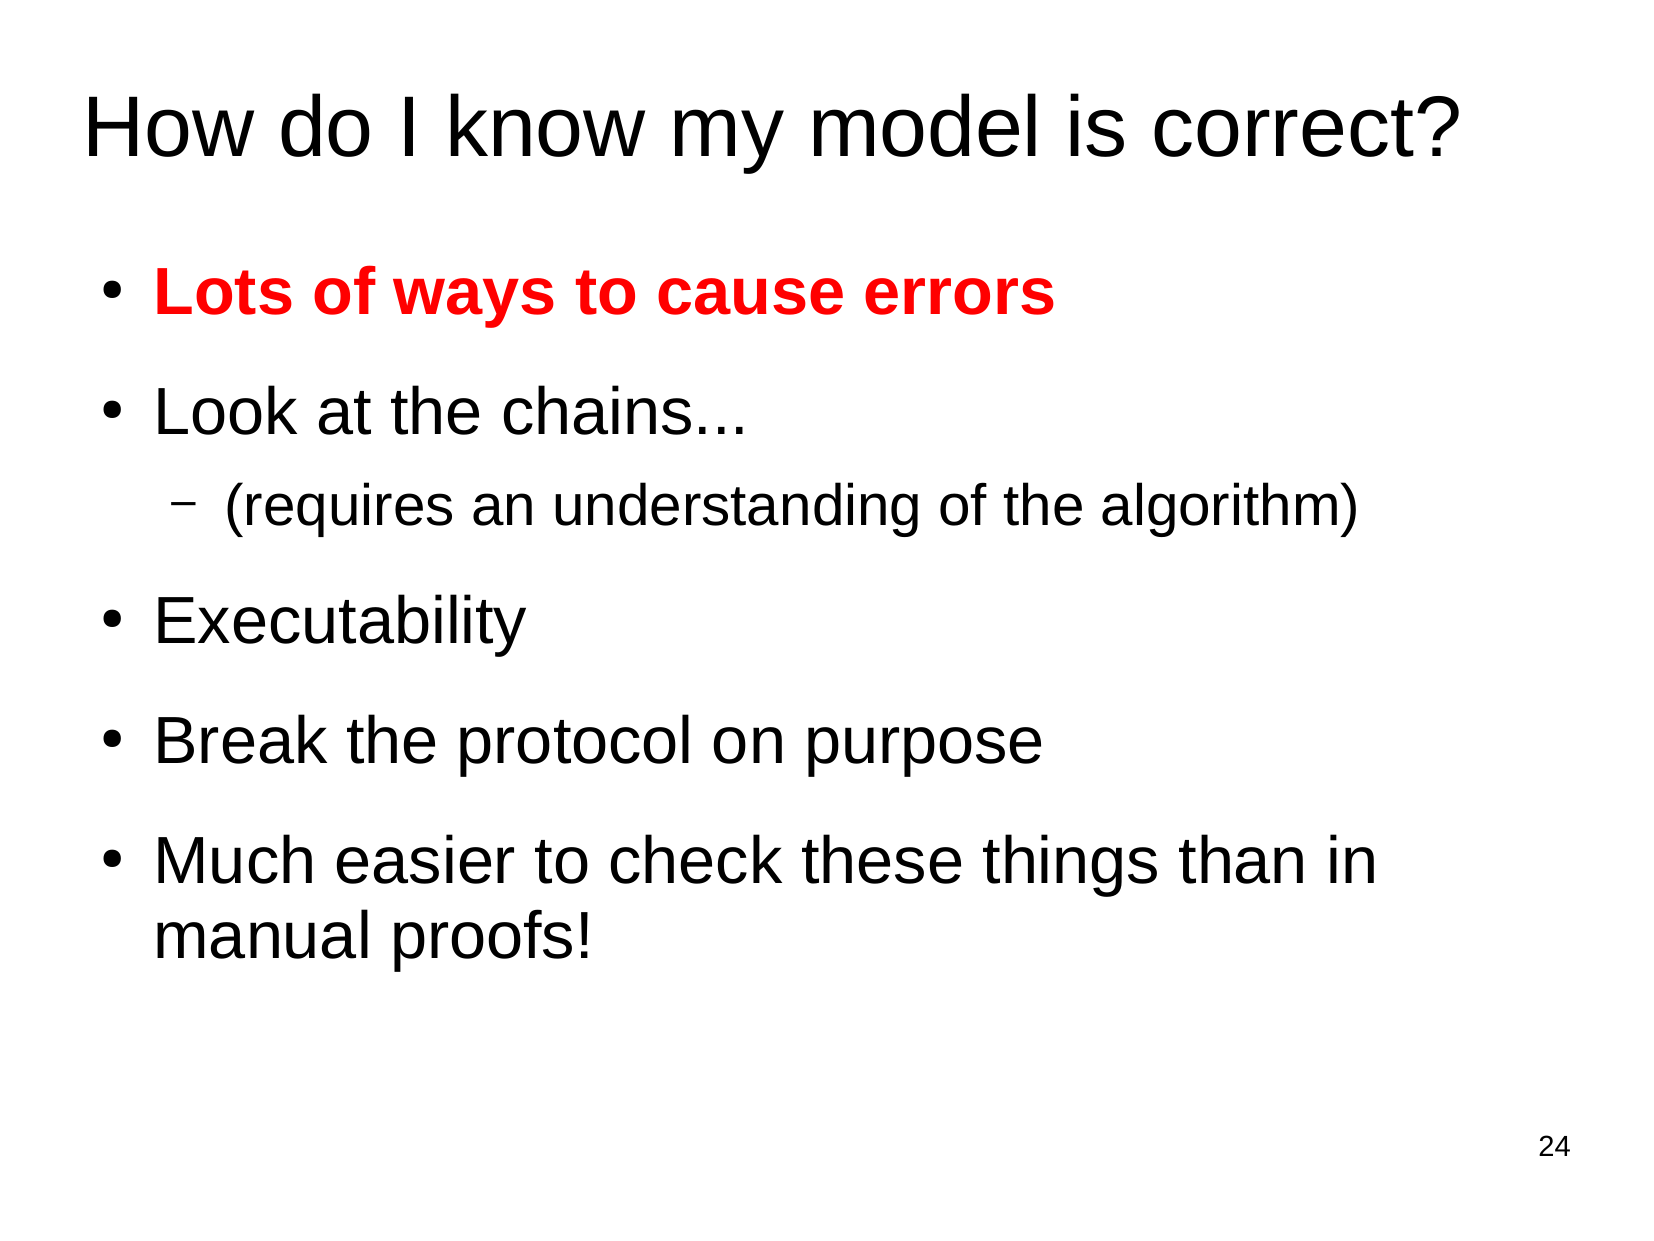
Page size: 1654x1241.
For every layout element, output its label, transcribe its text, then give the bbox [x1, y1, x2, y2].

title How do I know my model is correct? [82, 20, 1571, 233]
list Lots of ways to cause errors Look at the chains... (requires an understanding of the algorithm) Executability Break the protocol on purpose Much easier to check these things than in manual proofs! [82, 253, 1571, 1118]
